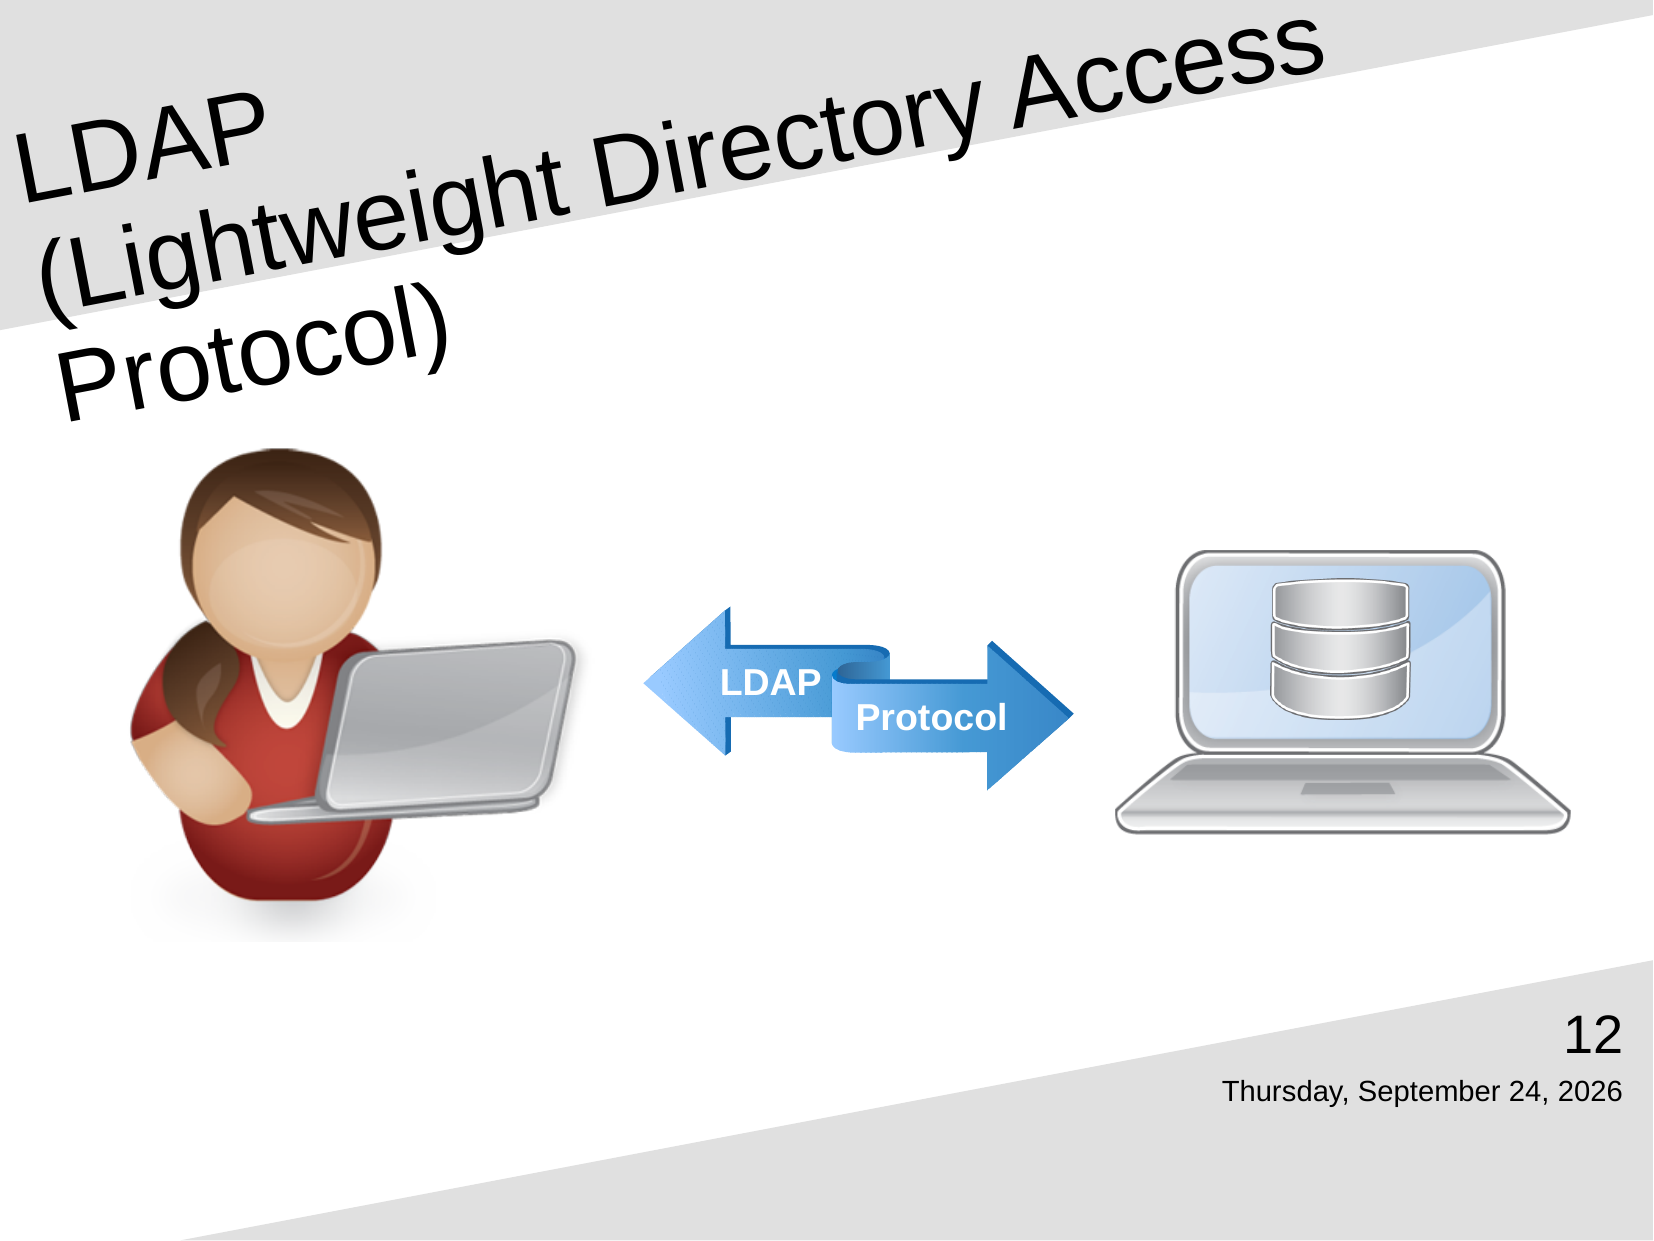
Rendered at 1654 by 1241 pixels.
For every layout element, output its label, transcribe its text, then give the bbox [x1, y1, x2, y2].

title LDAP (Lightweight Directory Access Protocol) [5, 0, 1530, 445]
text_box Protocol [840, 689, 1068, 747]
picture [633, 601, 1081, 796]
text_box LDAP [705, 654, 886, 711]
picture [1095, 530, 1591, 856]
picture [90, 419, 609, 942]
